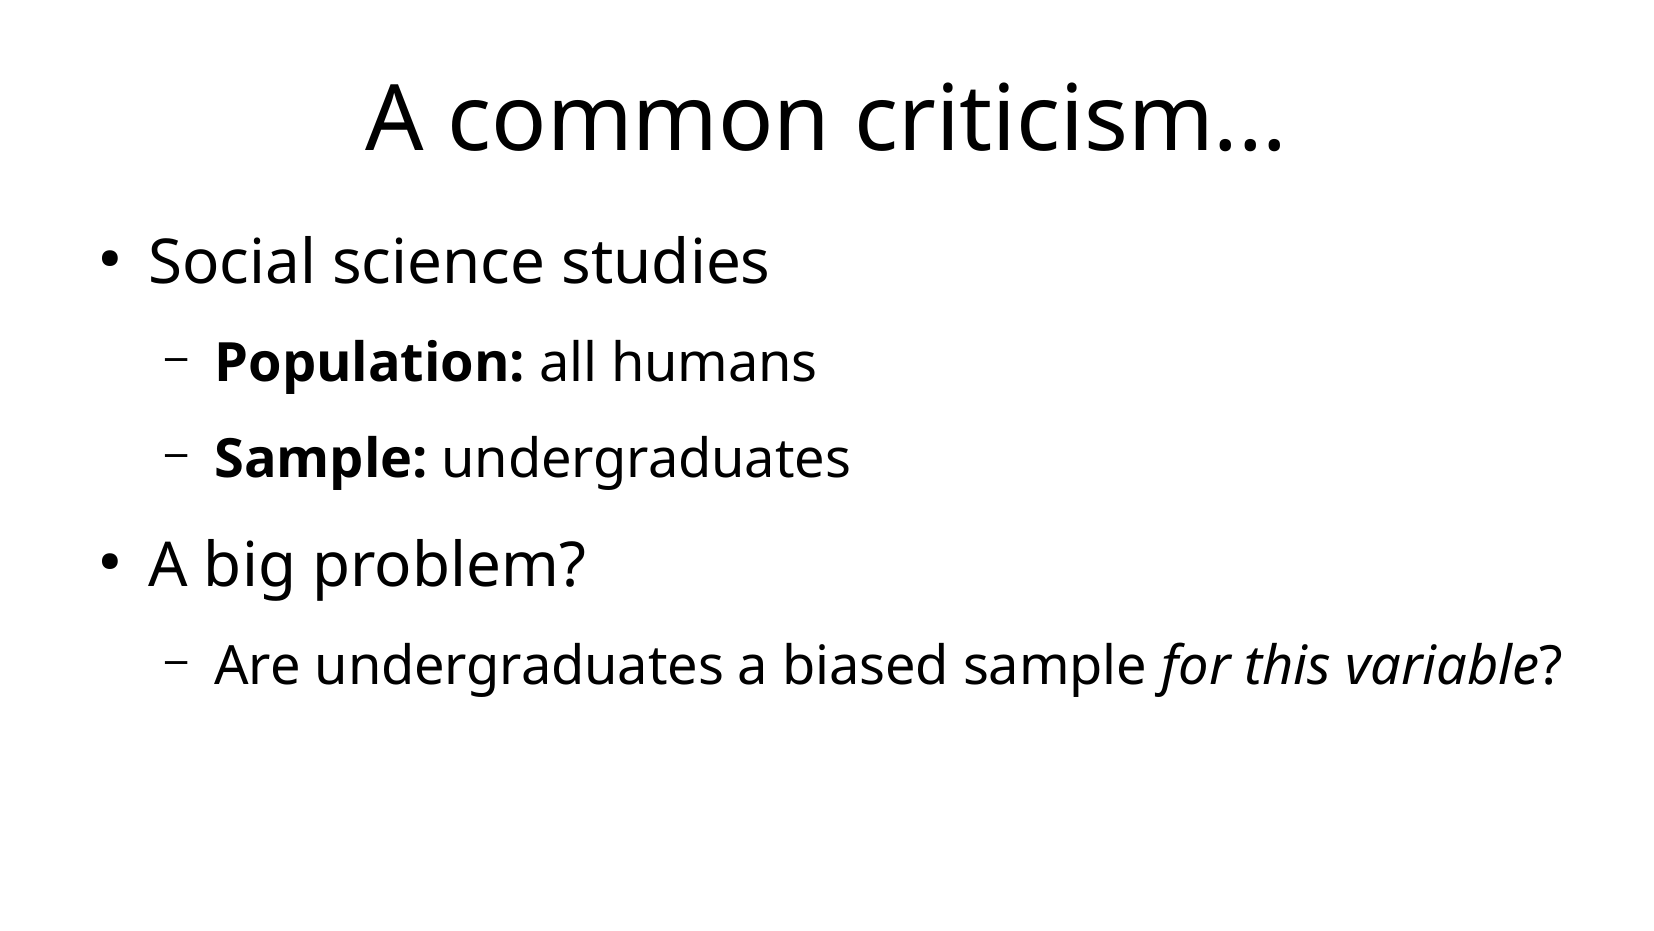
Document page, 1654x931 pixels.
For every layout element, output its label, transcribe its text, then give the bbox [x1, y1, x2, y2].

list Social science studies Population: all humans Sample: undergraduates A big problem? Are undergraduates a biased sample for this variable? [82, 217, 1571, 758]
title A common criticism... [82, 37, 1571, 193]
